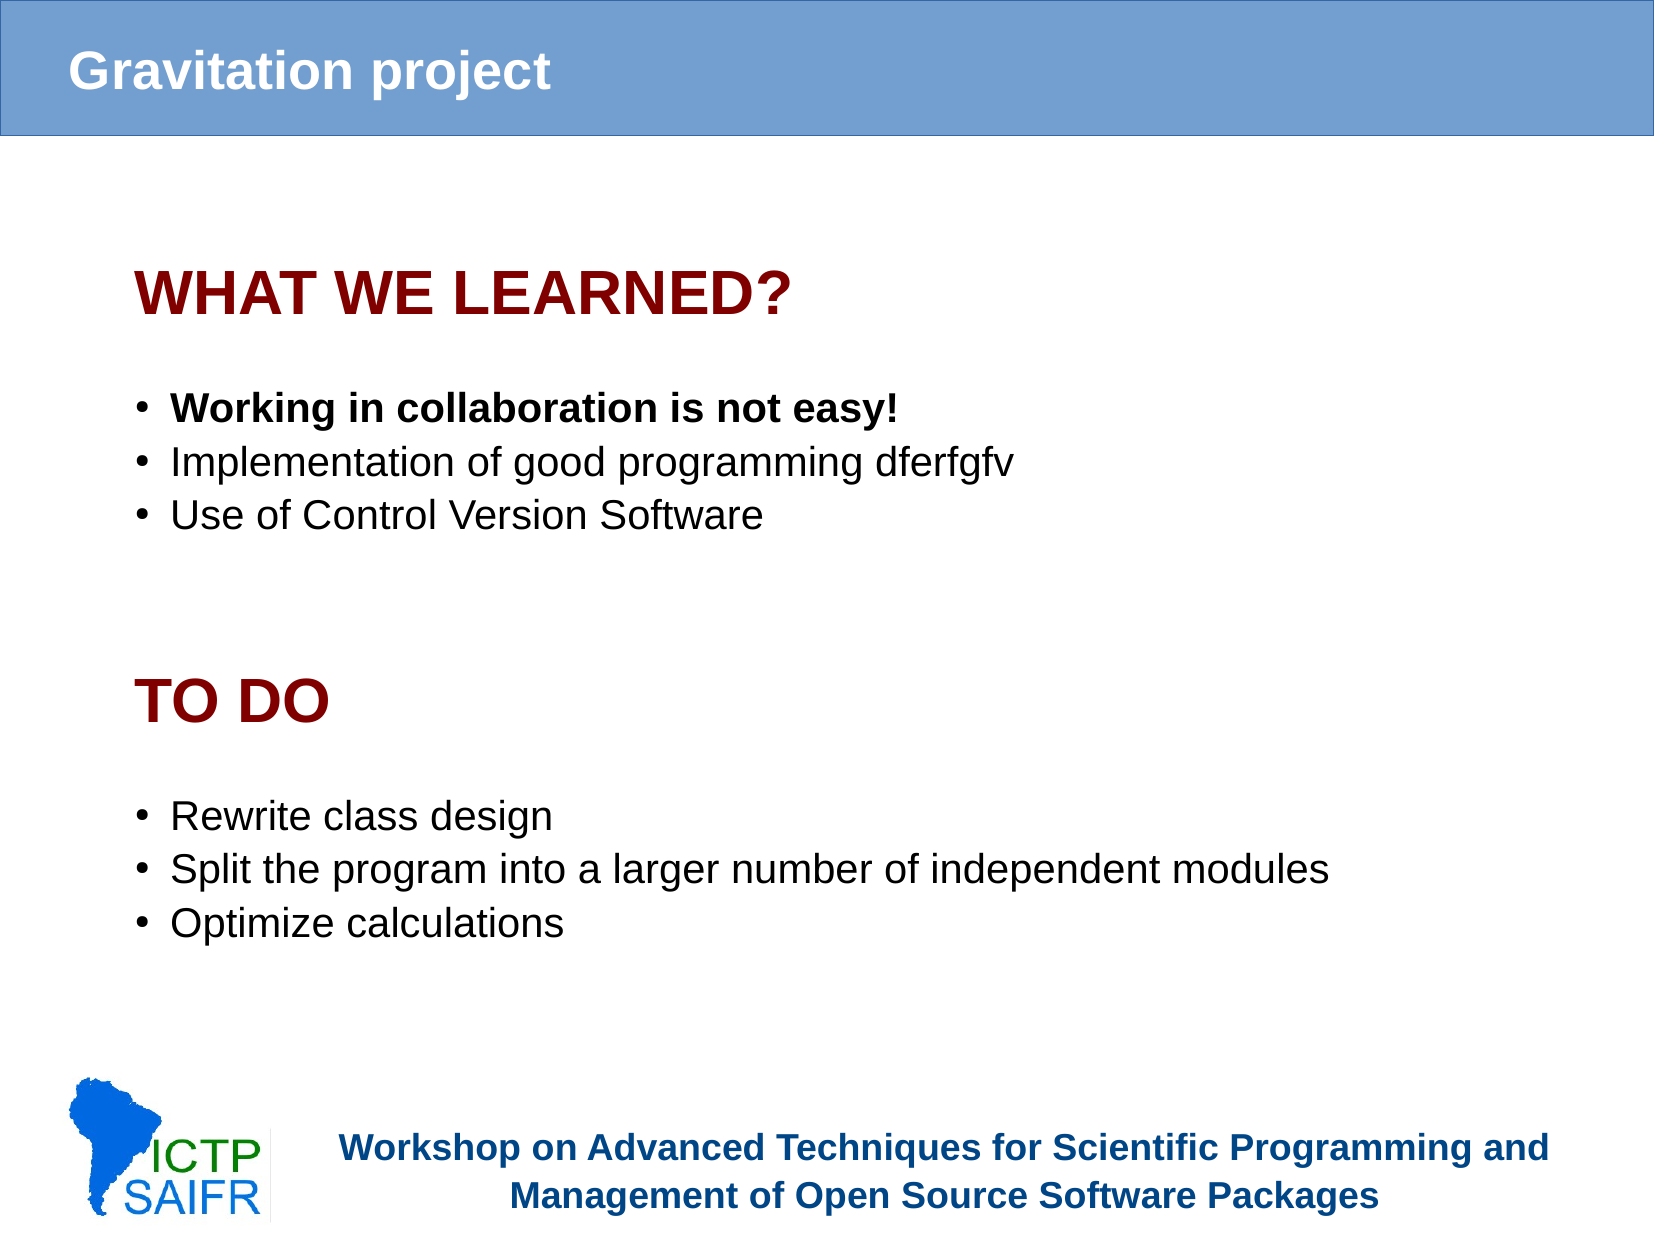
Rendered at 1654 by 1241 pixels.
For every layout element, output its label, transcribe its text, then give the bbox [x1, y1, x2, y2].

text_box Working in collaboration is not easy! Implementation of good programming dferfgfv Use of Control Version Software [120, 370, 1546, 540]
picture [47, 1064, 271, 1235]
text_box Workshop on Advanced Techniques for Scientific Programming and Management of Open Source Software Packages [255, 1112, 1636, 1233]
text_box WHAT WE LEARNED? [120, 250, 871, 370]
text_box [0, 0, 1654, 136]
text_box Rewrite class design Split the program into a larger number of independent modules Optimize calculations [120, 778, 1546, 947]
text_box TO DO [120, 658, 871, 778]
text_box Gravitation project [54, 33, 580, 109]
